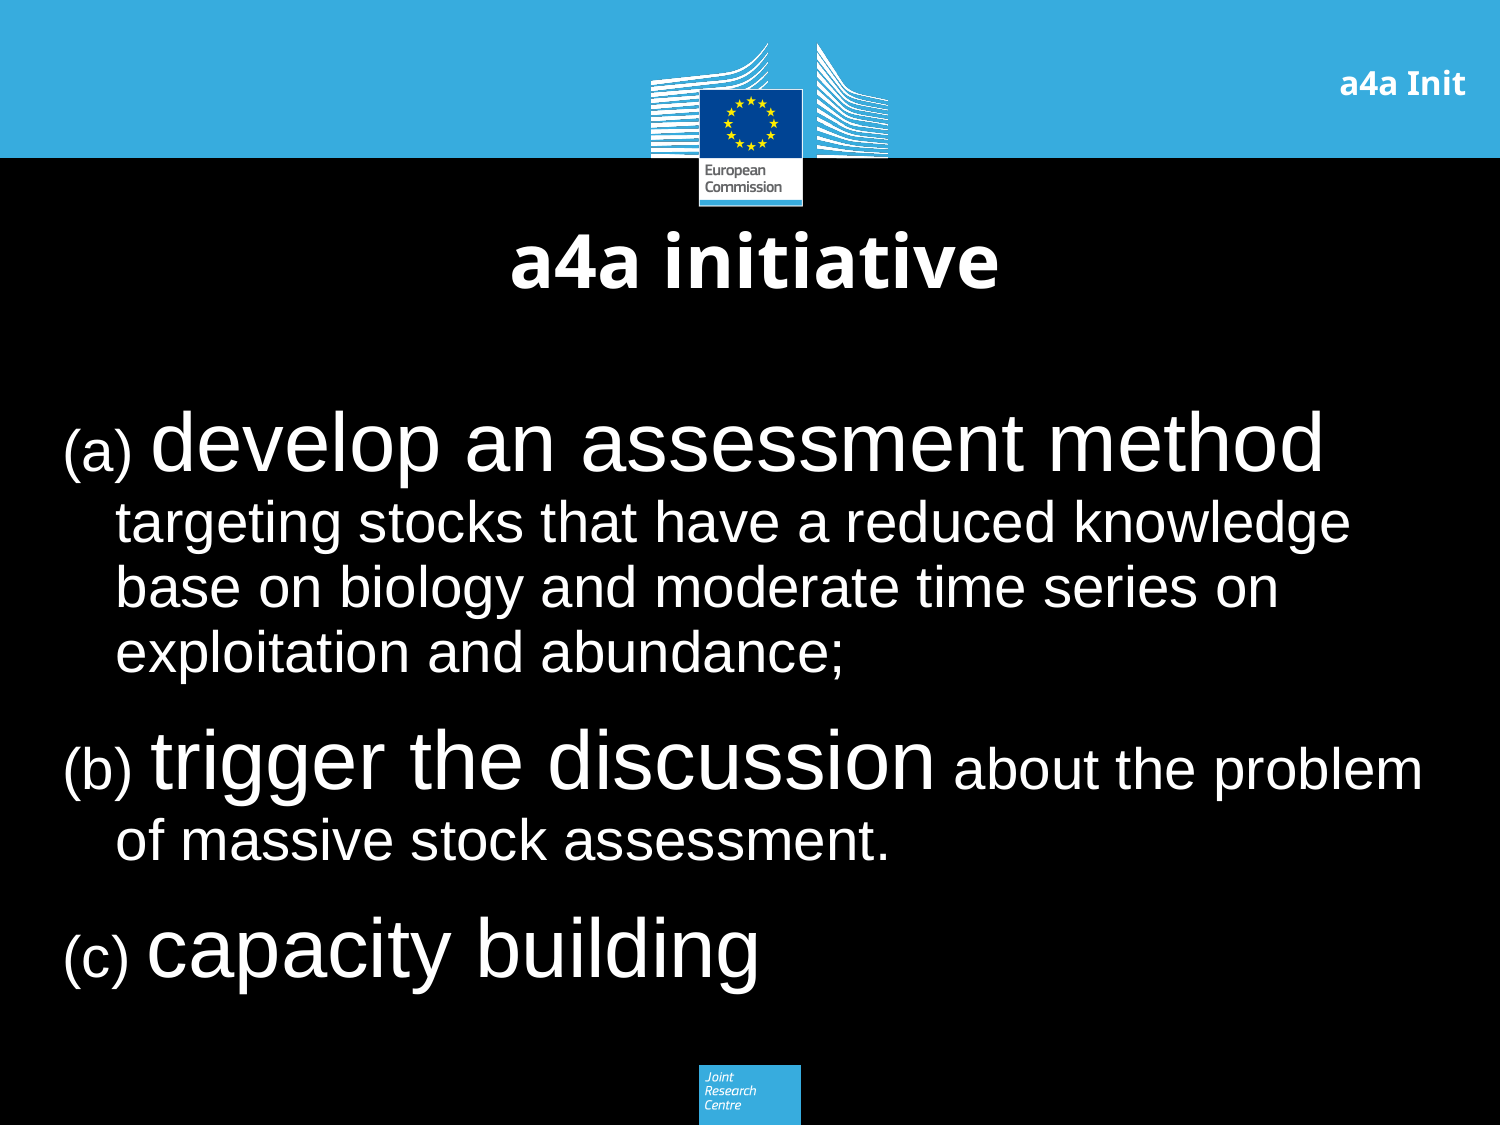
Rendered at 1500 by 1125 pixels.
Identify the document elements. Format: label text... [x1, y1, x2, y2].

title a4a Init [1091, 29, 1482, 136]
picture [699, 1065, 801, 1125]
text_box develop an assessment method targeting stocks that have a reduced knowledge base on biology and moderate time series on exploitation and abundance; trigger the discussion about the problem of massive stock assessment. capacity building [30, 294, 1471, 1006]
picture [651, 42, 888, 155]
title a4a initiative [11, 155, 1500, 363]
